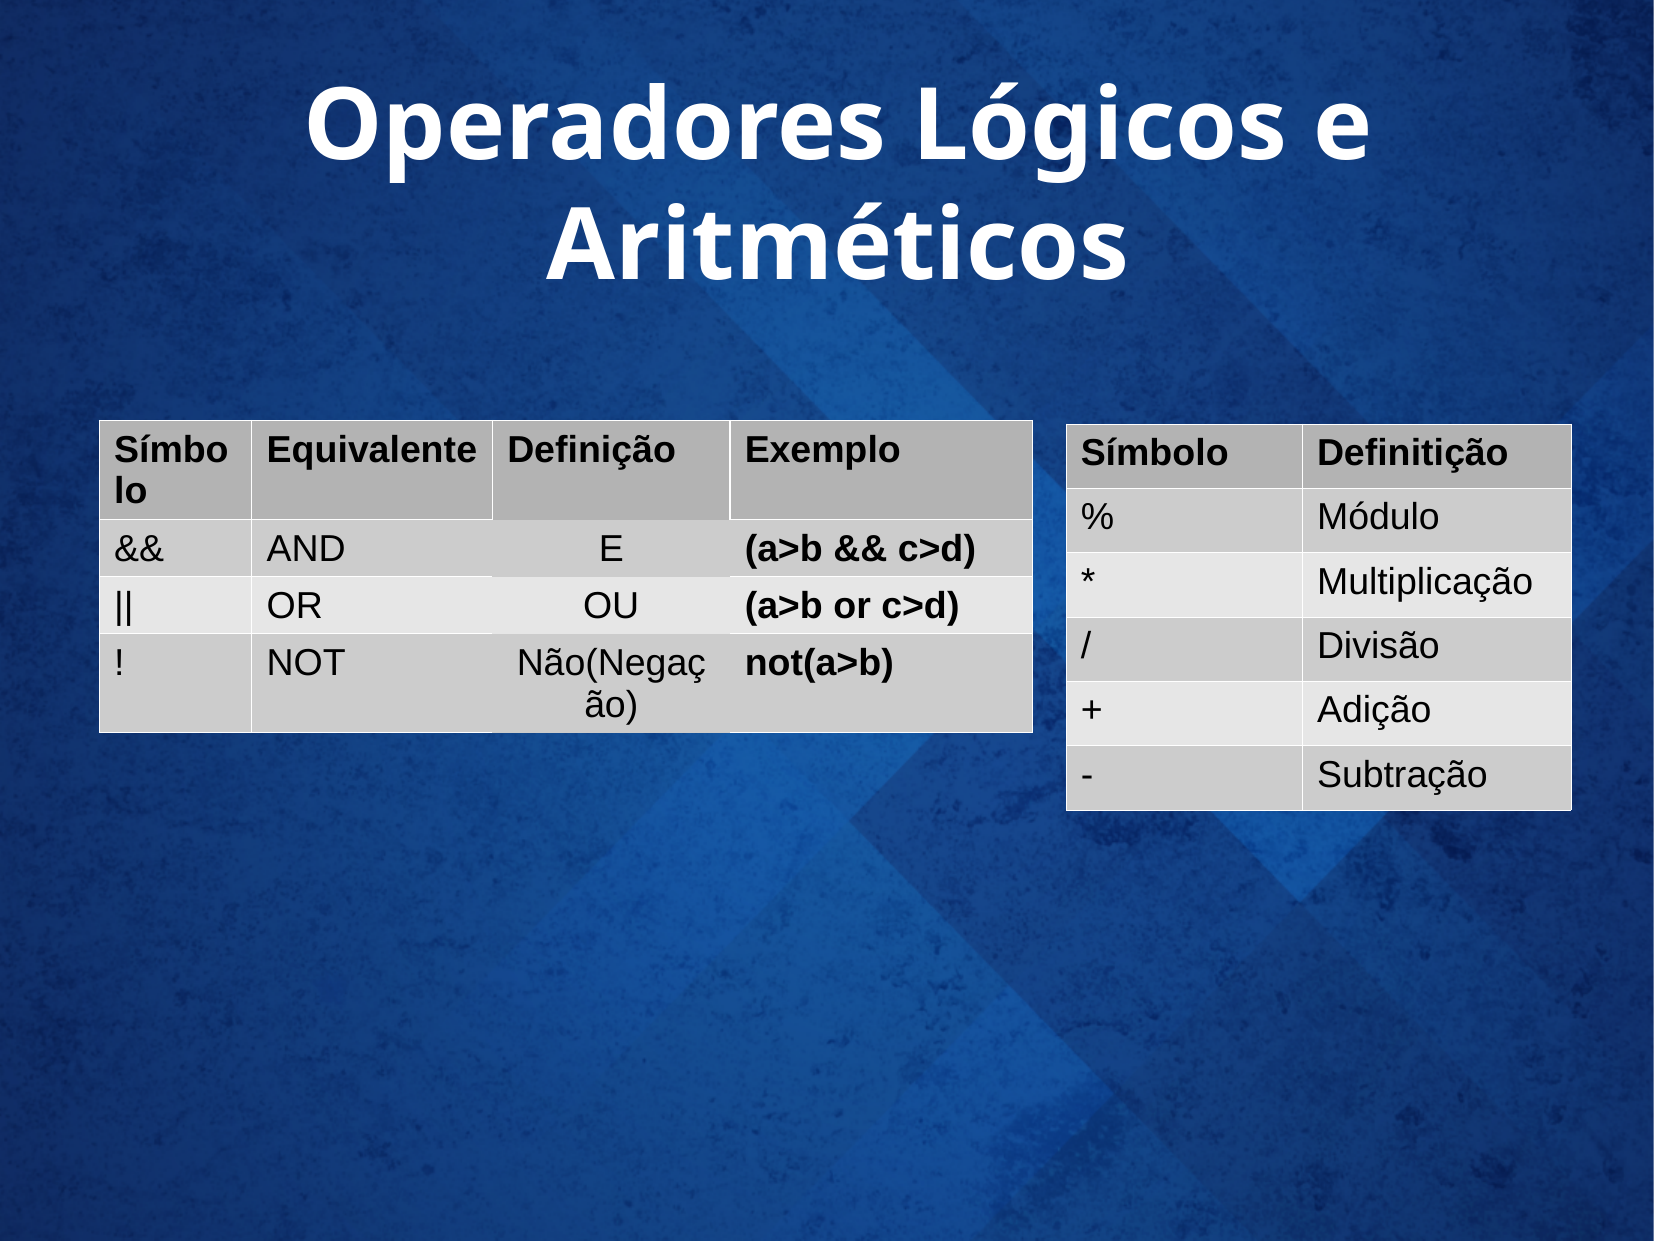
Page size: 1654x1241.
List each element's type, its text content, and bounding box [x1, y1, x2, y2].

table_cell Adição [1303, 682, 1571, 745]
table_cell + [1067, 682, 1302, 745]
picture [0, 0, 1654, 1241]
table_cell Subtração [1303, 746, 1571, 810]
table_cell || [100, 577, 251, 633]
table_cell && [100, 520, 251, 576]
table_cell Divisão [1303, 618, 1571, 681]
table_cell (a>b or c>d) [730, 577, 1032, 633]
table_cell not(a>b) [730, 634, 1032, 732]
table_cell Não(Negação) [492, 634, 730, 733]
table_cell Módulo [1303, 489, 1571, 552]
table_cell Multiplicação [1303, 553, 1571, 617]
table_cell NOT [252, 634, 492, 732]
table_cell % [1067, 489, 1302, 552]
table_cell OU [492, 577, 730, 634]
table_cell E [492, 520, 730, 577]
table_header Equivalente [252, 421, 492, 519]
table_cell OR [252, 577, 492, 633]
table_cell * [1067, 553, 1302, 617]
table_header Símbolo [1067, 425, 1302, 488]
table_header Exemplo [731, 421, 1032, 519]
table_cell (a>b && c>d) [730, 520, 1032, 576]
text_box Operadores Lógicos e Aritméticos [94, 76, 1583, 284]
table_cell ! [100, 634, 251, 732]
table_header Definição [493, 421, 729, 520]
table_header Definitição [1303, 425, 1571, 488]
table_cell / [1067, 618, 1302, 681]
table_cell AND [252, 520, 492, 576]
table_header Símbolo [100, 421, 251, 519]
table_cell - [1067, 746, 1302, 810]
